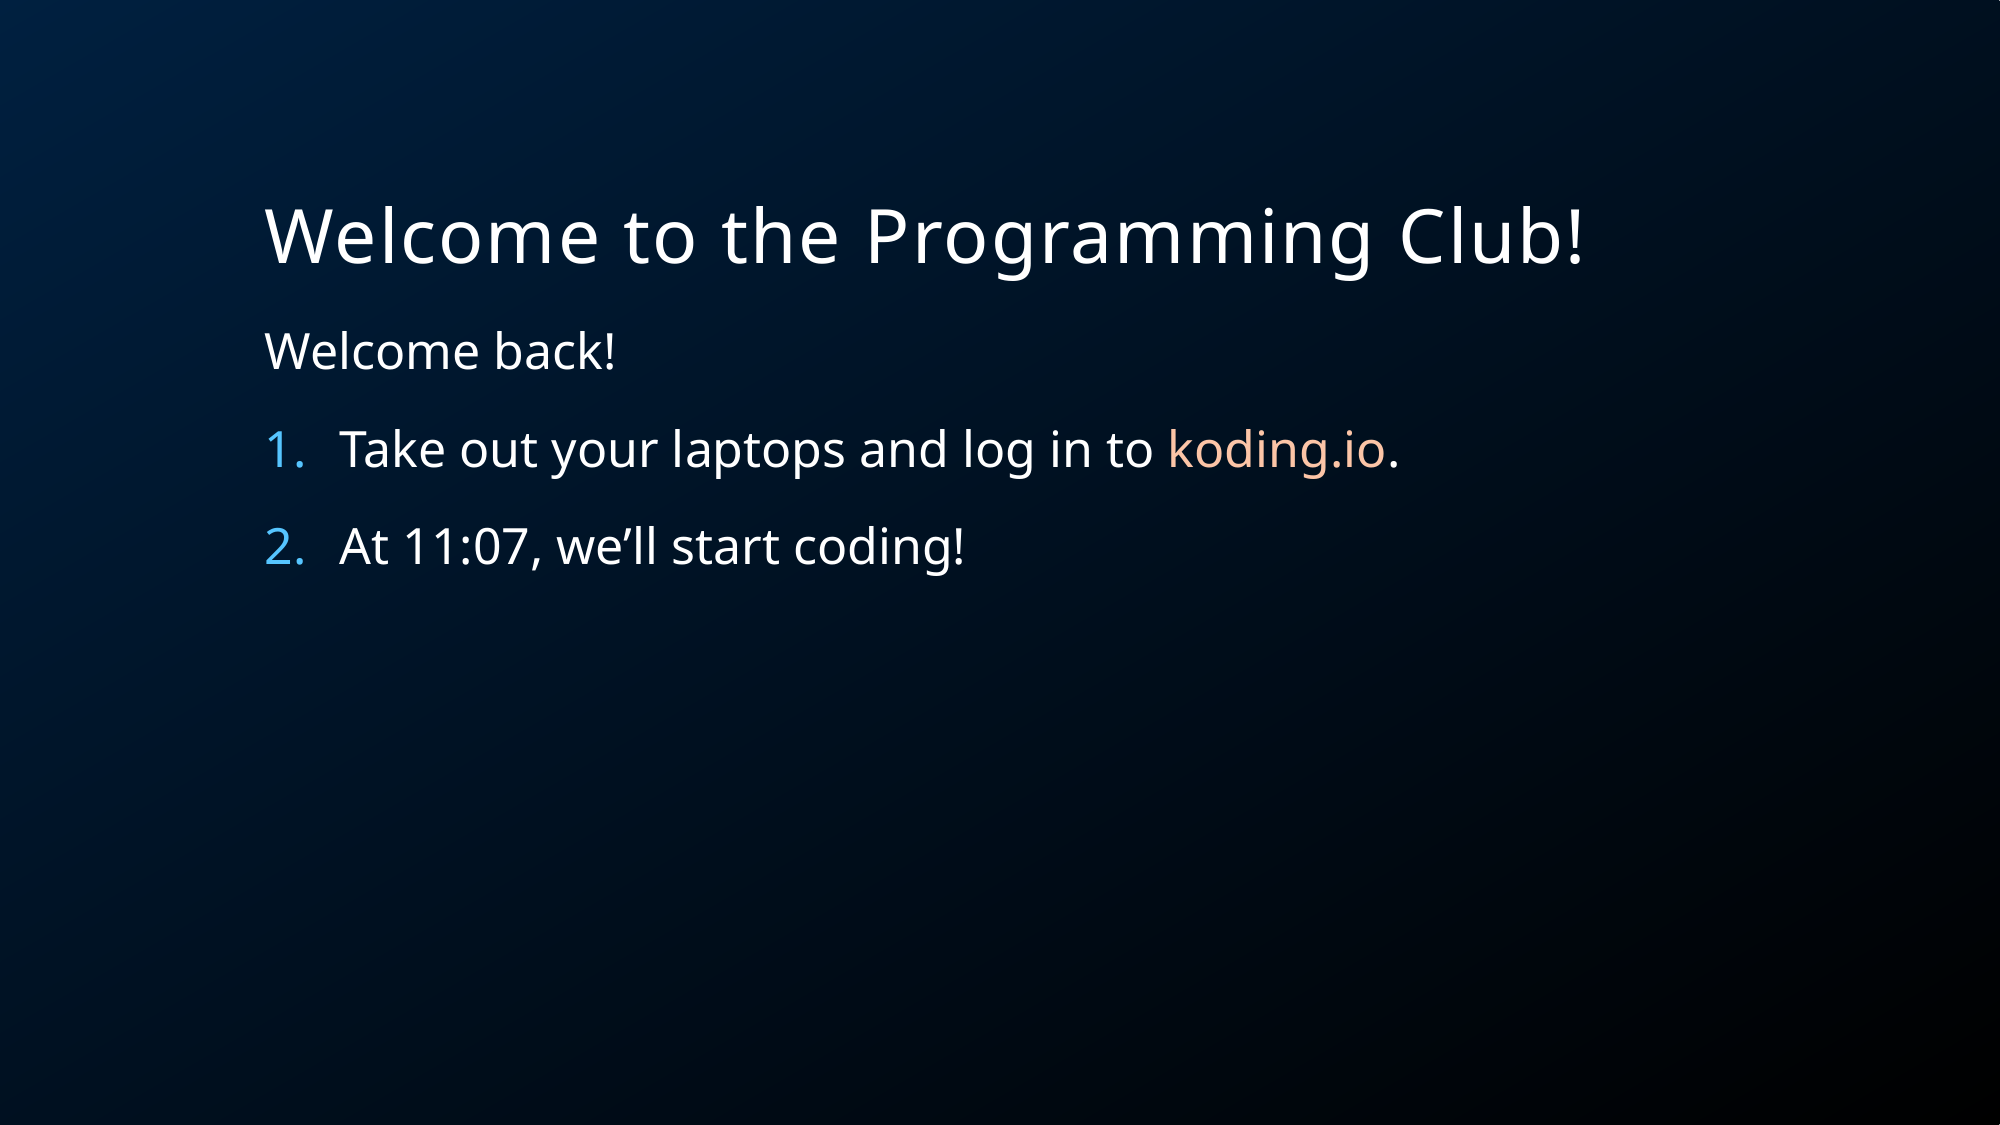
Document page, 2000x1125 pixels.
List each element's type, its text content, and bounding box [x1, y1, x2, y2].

title Welcome to the Programming Club! [249, 62, 1750, 288]
list Welcome back! Take out your laptops and log in to koding.io. At 11:07, we’ll start coding! [249, 312, 1750, 1100]
